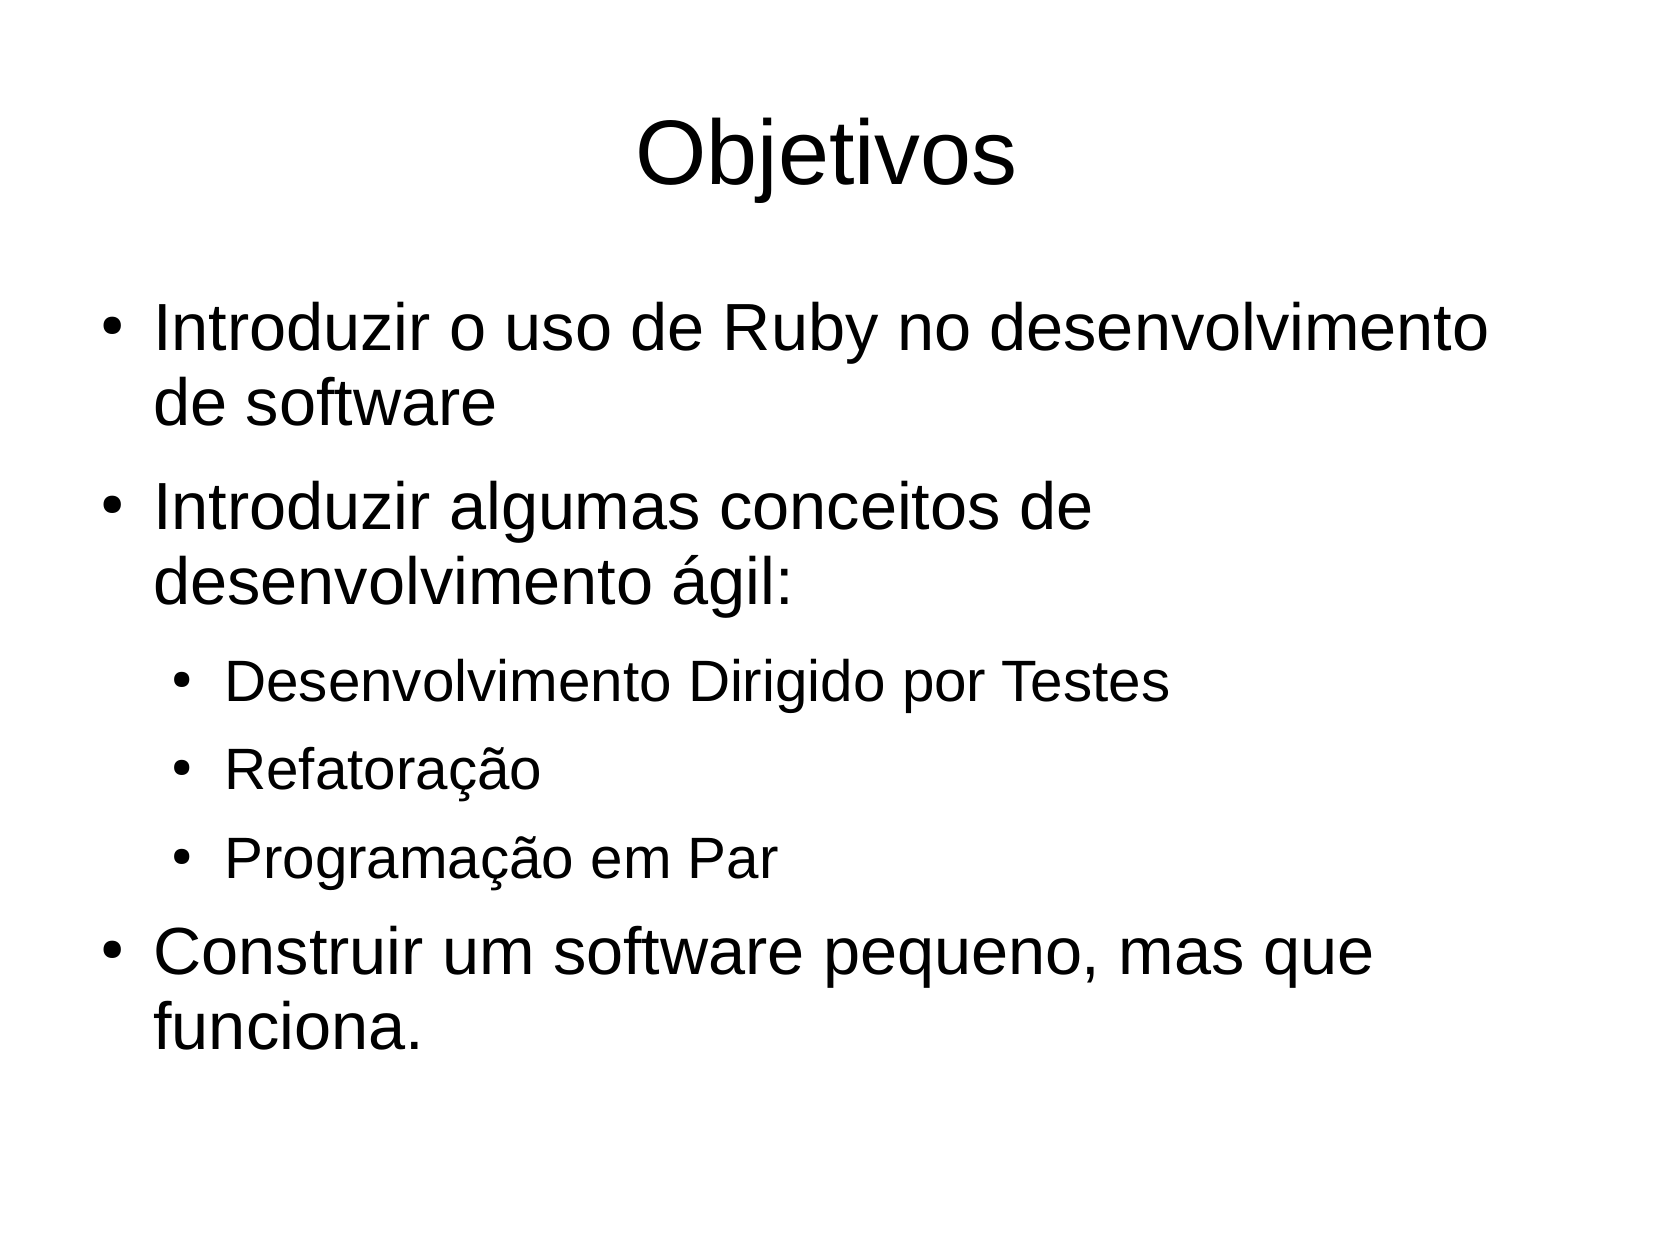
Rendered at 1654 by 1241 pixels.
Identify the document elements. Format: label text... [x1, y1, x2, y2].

list Introduzir o uso de Ruby no desenvolvimento de software Introduzir algumas conceitos de desenvolvimento ágil: Desenvolvimento Dirigido por Testes Refatoração Programação em Par Construir um software pequeno, mas que funciona. [82, 290, 1571, 1109]
title Objetivos [82, 49, 1571, 257]
